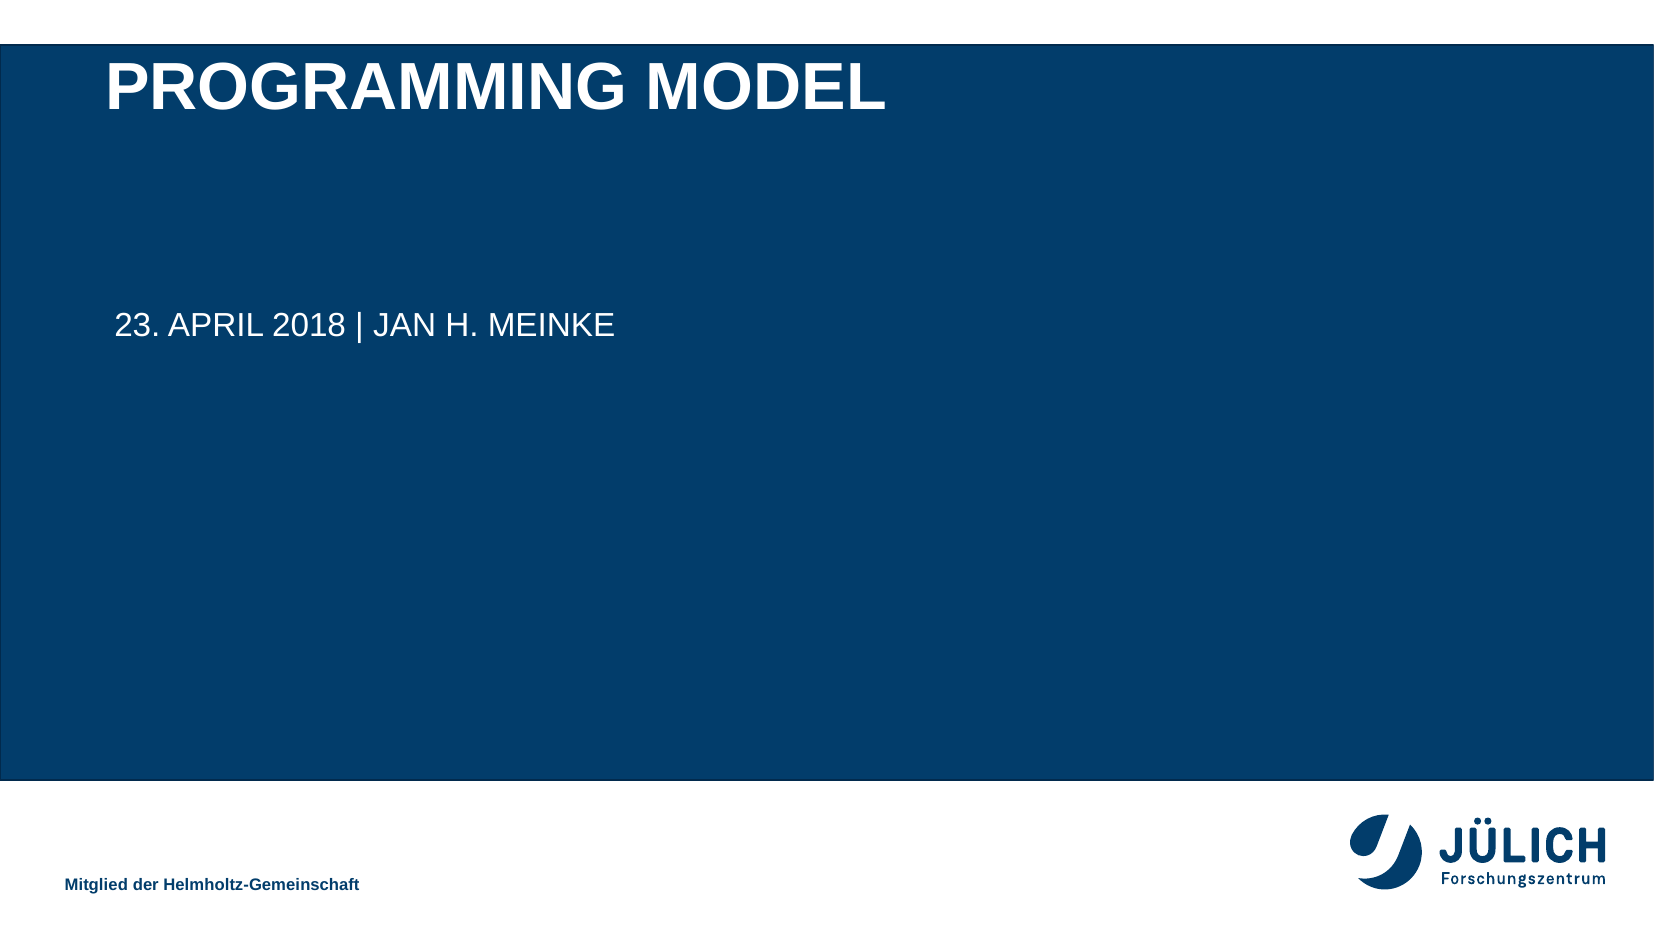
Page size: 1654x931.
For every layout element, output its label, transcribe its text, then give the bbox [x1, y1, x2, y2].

text_box 23. APRIL 2018 | JAN H. MEINKE [99, 298, 745, 398]
title Programming Model [105, 48, 1519, 205]
